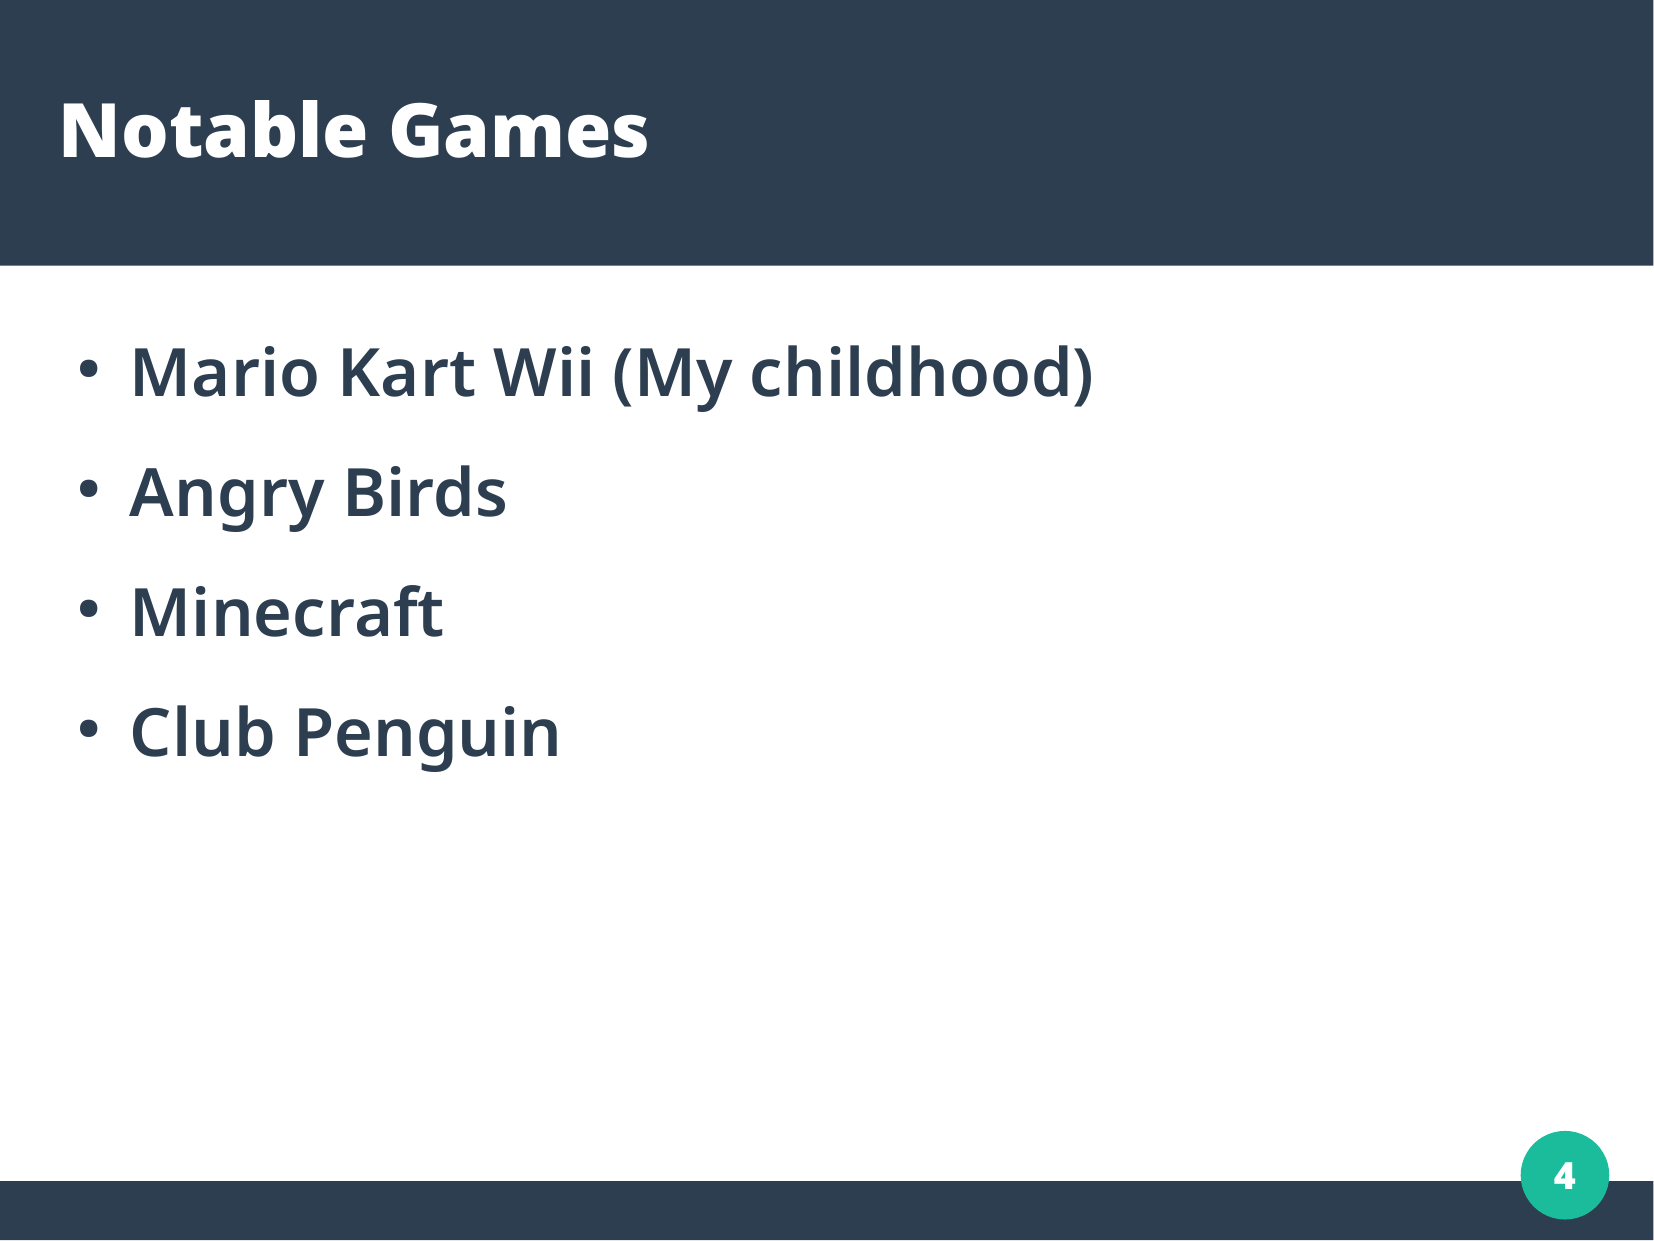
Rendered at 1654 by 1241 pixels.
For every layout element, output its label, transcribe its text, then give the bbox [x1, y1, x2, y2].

list Mario Kart Wii (My childhood) Angry Birds Minecraft Club Penguin [59, 324, 1595, 1152]
title Notable Games [59, 49, 1595, 207]
